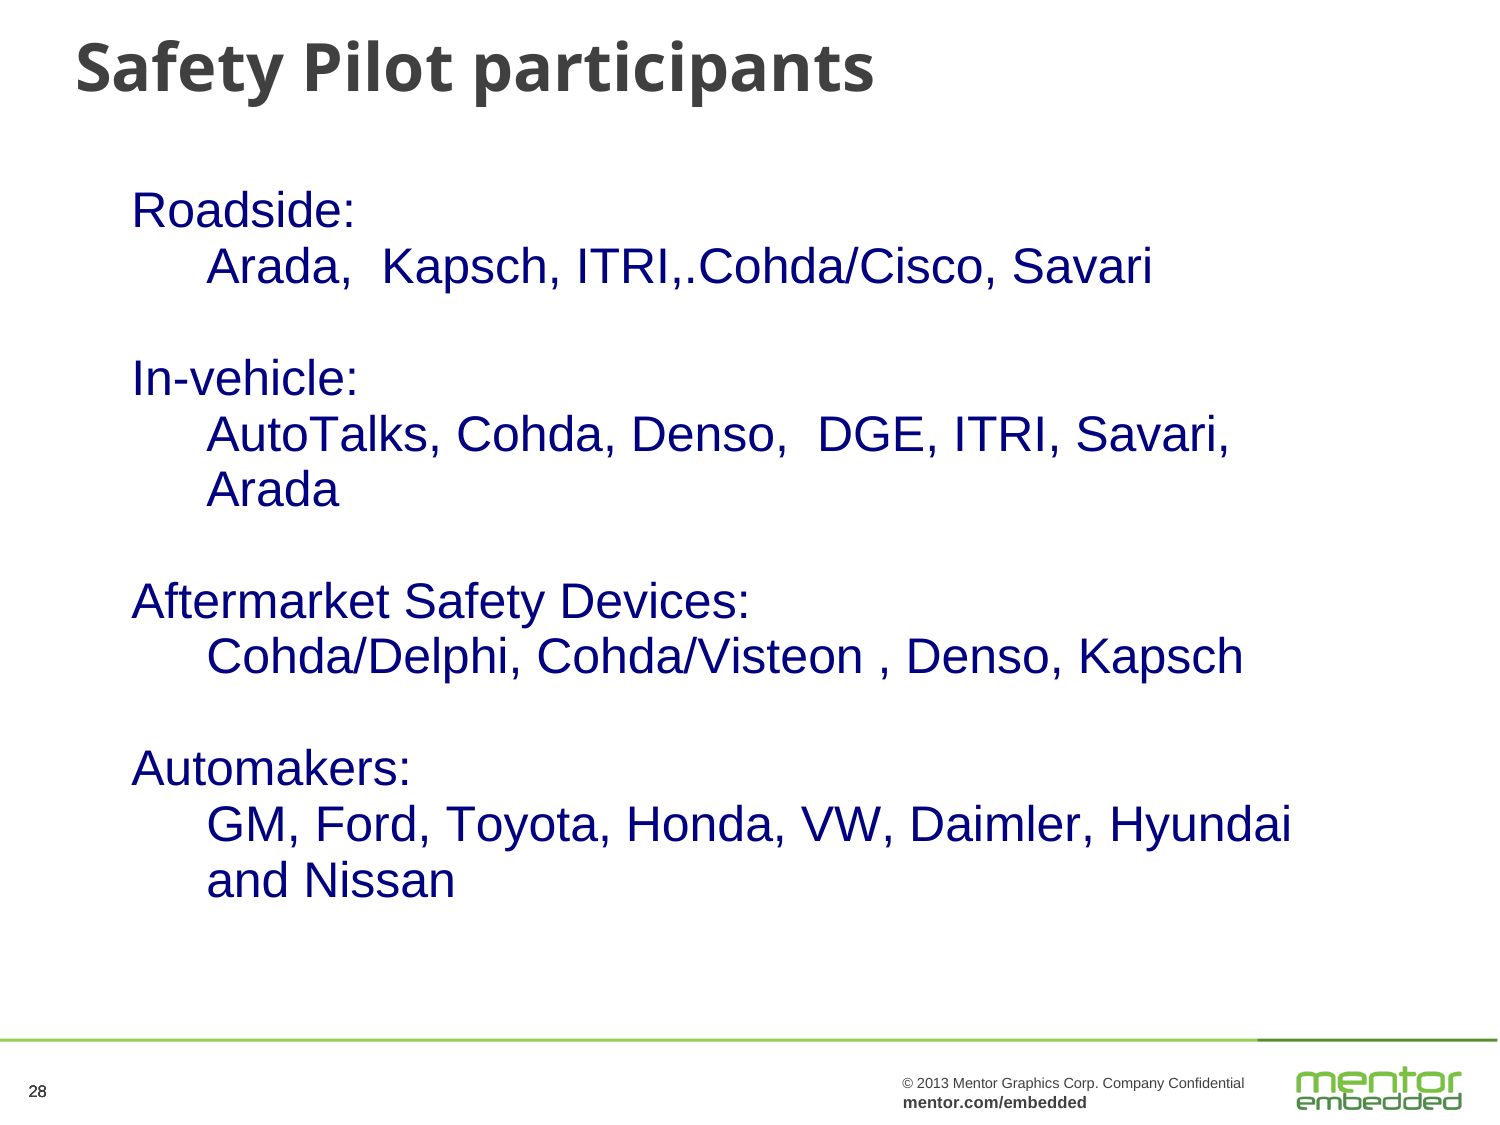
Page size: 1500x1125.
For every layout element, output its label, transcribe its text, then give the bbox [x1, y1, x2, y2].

title Safety Pilot participants [0, 0, 1500, 113]
text_box Roadside: Arada, Kapsch, ITRI,.Cohda/Cisco, Savari In-vehicle: AutoTalks, Cohda, Denso, DGE, ITRI, Savari, Arada Aftermarket Safety Devices: Cohda/Delphi, Cohda/Visteon , Denso, Kapsch Automakers: GM, Ford, Toyota, Honda, VW, Daimler, Hyundai and Nissan [131, 179, 1325, 961]
picture [1292, 1062, 1464, 1114]
